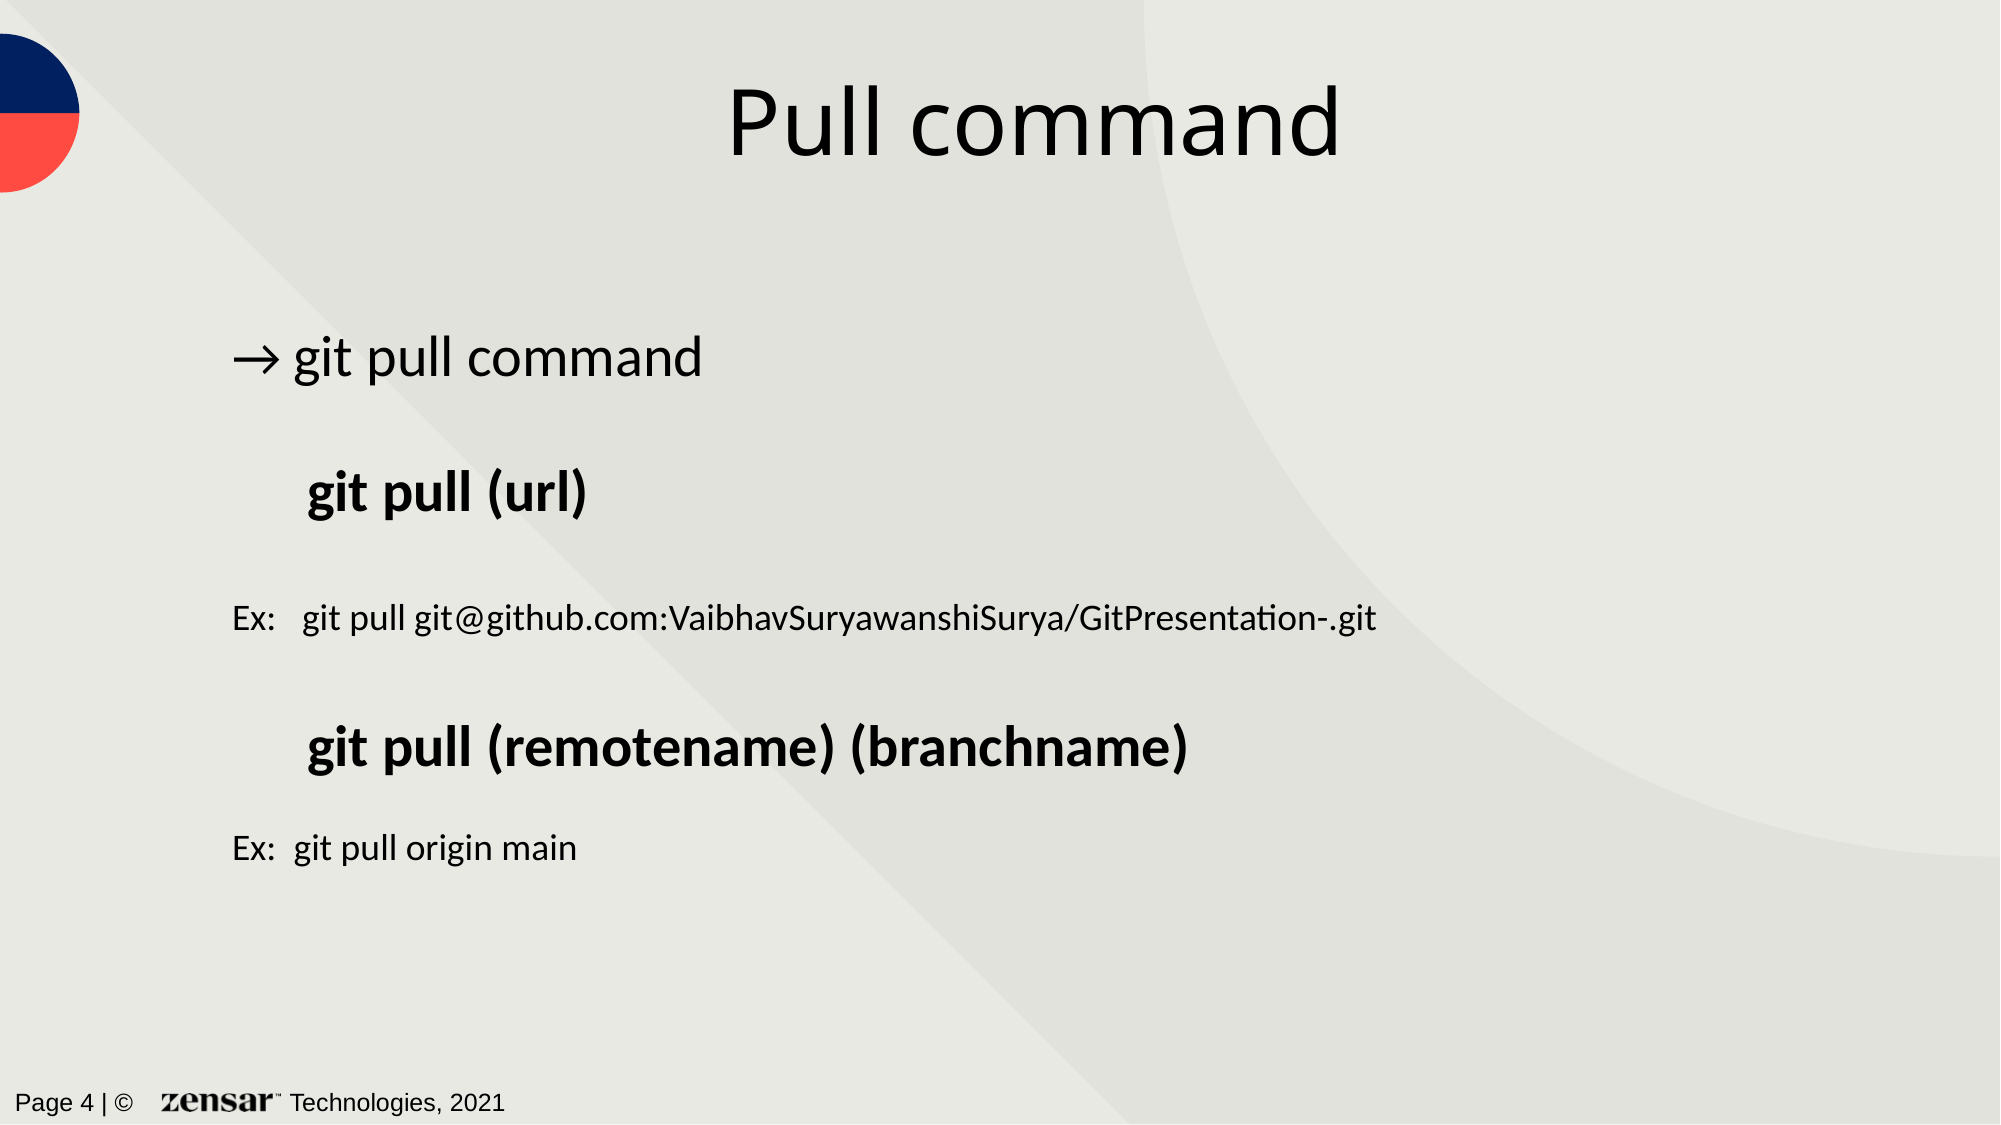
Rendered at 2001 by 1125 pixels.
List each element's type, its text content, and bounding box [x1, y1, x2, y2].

text_box [0, 33, 80, 193]
text_box → git pull command git pull (url) Ex: git pull git@github.com:VaibhavSuryawanshiSurya/GitPresentation-.git git pull (remotename) (branchname) Ex: git pull origin main [217, 245, 1621, 941]
picture [161, 1093, 281, 1112]
title Pull command [99, 69, 1972, 166]
